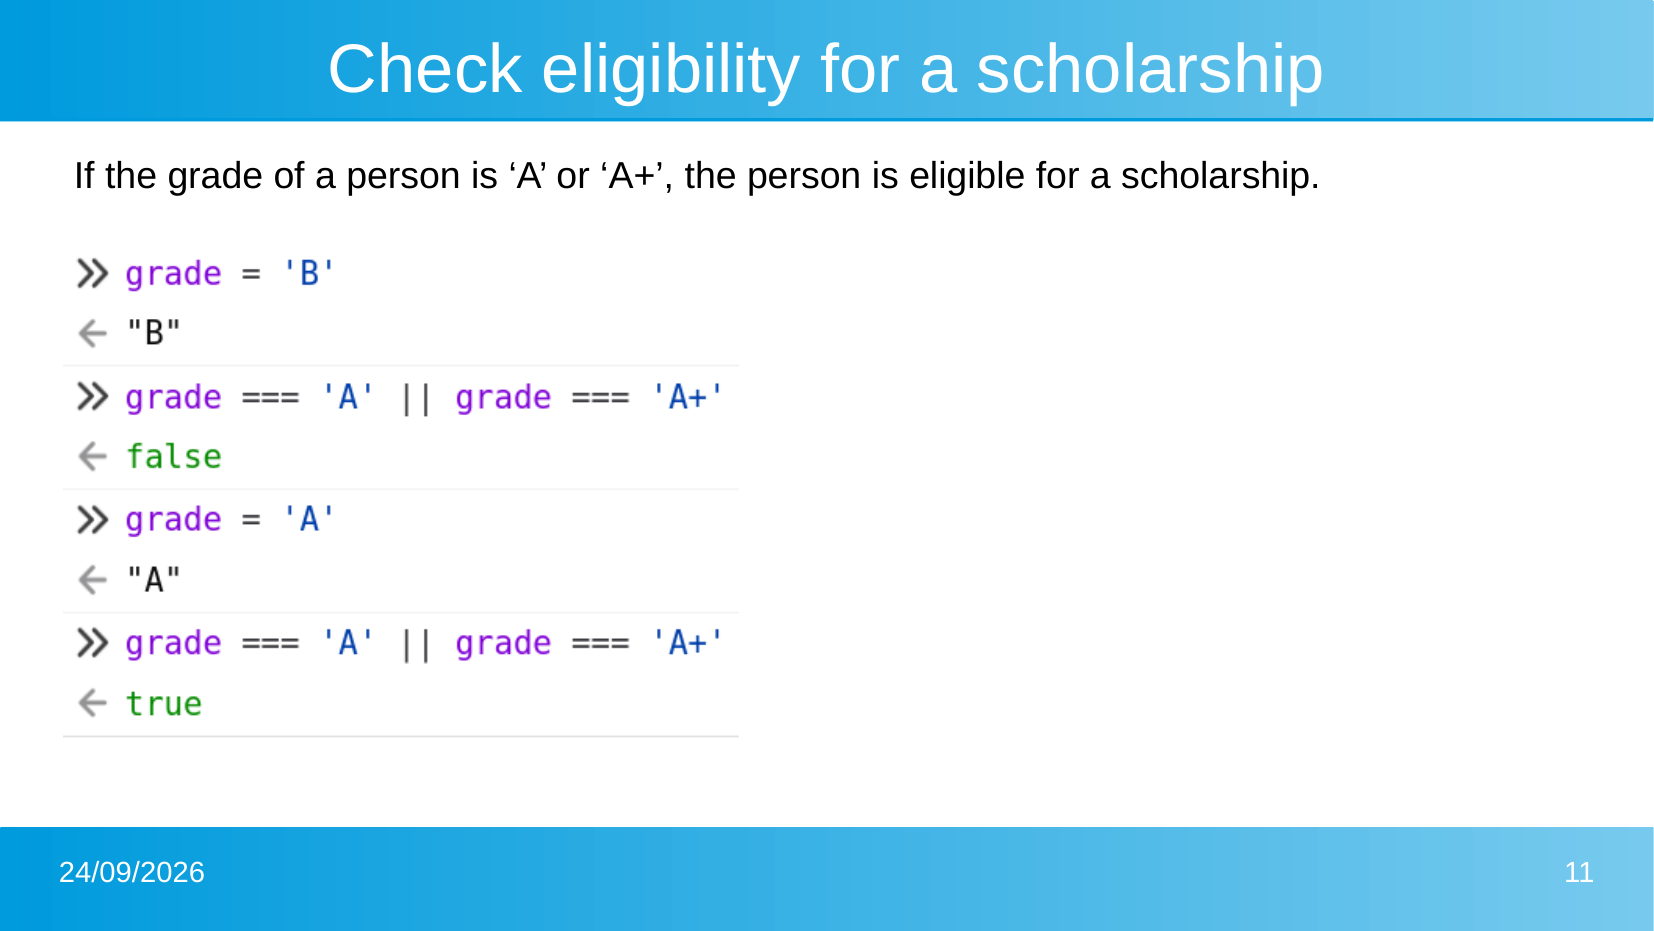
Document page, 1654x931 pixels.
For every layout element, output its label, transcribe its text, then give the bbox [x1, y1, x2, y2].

picture [63, 246, 739, 739]
title Check eligibility for a scholarship [59, 29, 1595, 108]
text_box If the grade of a person is ‘A’ or ‘A+’, the person is eligible for a scholarship. [59, 147, 1536, 205]
